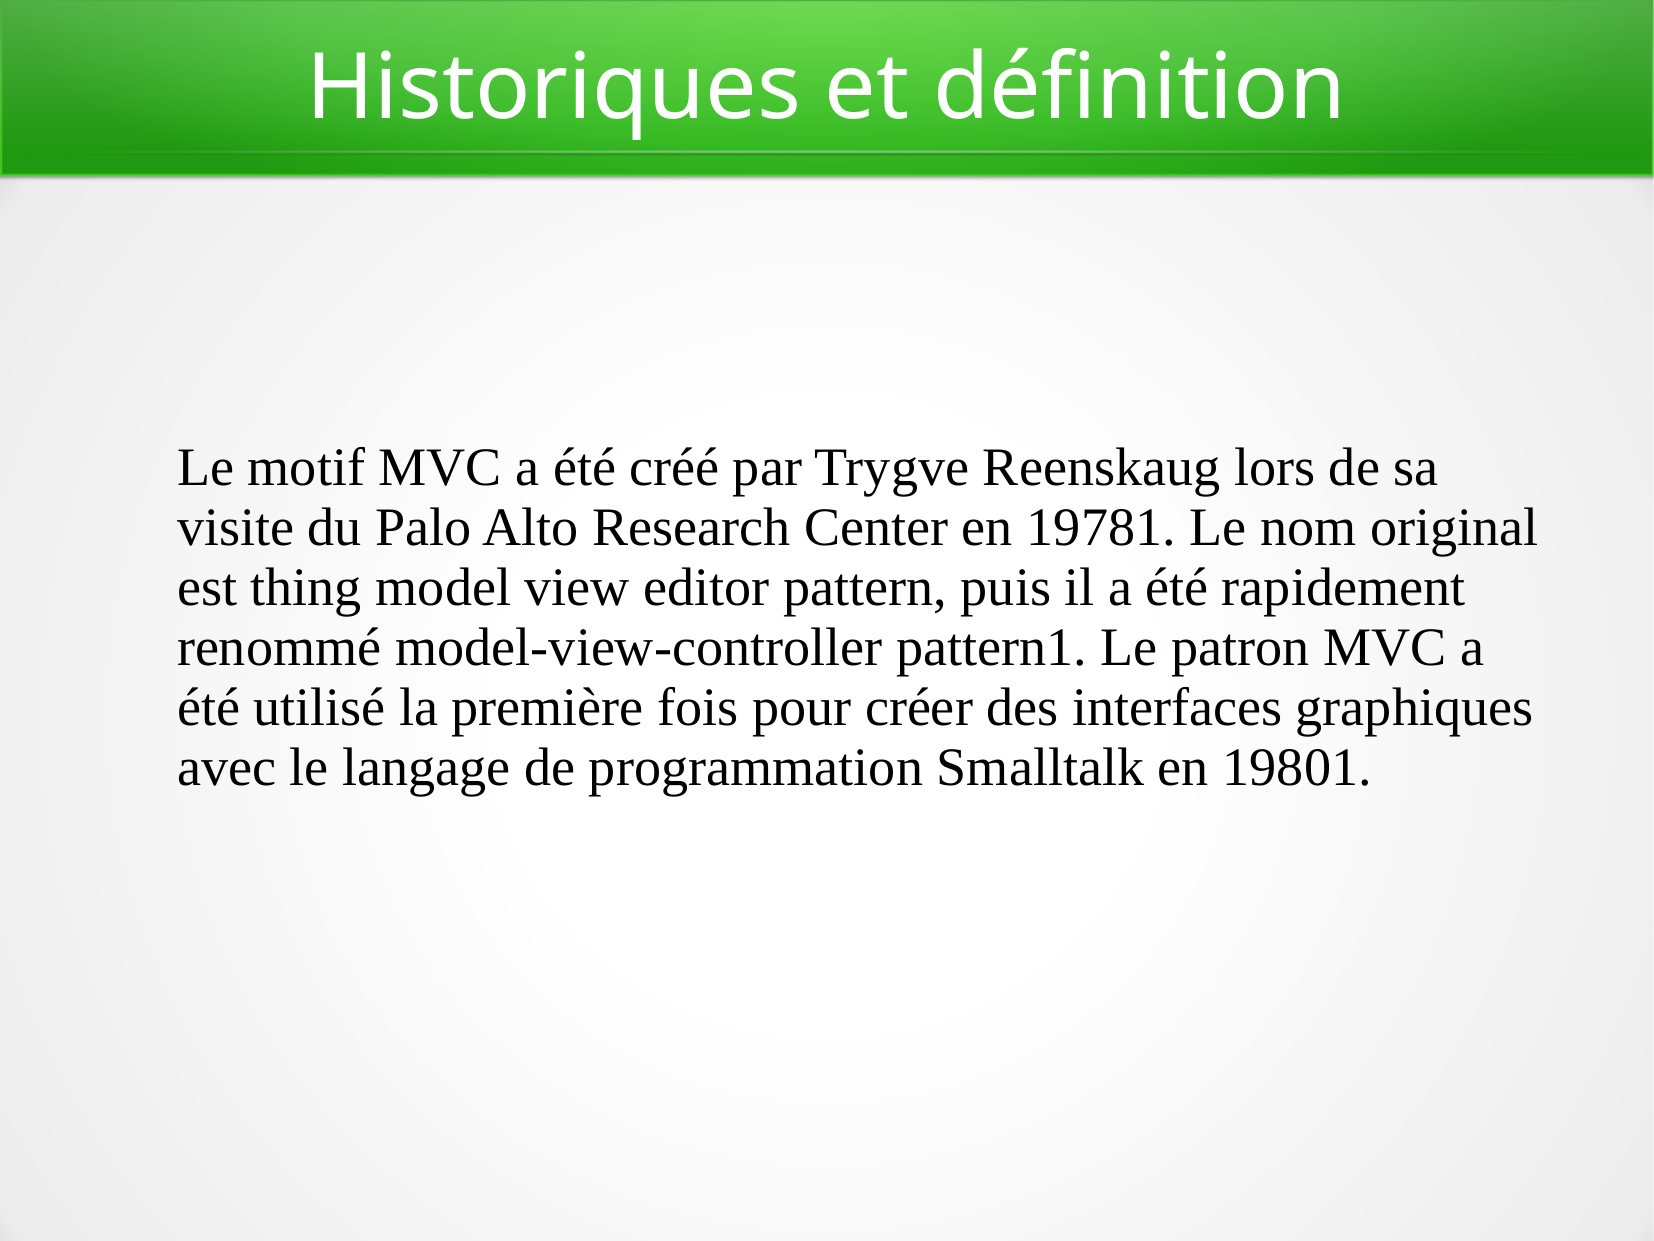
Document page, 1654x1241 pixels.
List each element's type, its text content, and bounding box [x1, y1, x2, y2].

picture [0, 0, 1654, 1241]
list Le motif MVC a été créé par Trygve Reenskaug lors de sa visite du Palo Alto Research Center en 19781. Le nom original est thing model view editor pattern, puis il a été rapidement renommé model-view-controller pattern1. Le patron MVC a été utilisé la première fois pour créer des interfaces graphiques avec le langage de programmation Smalltalk en 19801. [106, 437, 1560, 898]
title Historiques et définition [82, 11, 1571, 154]
